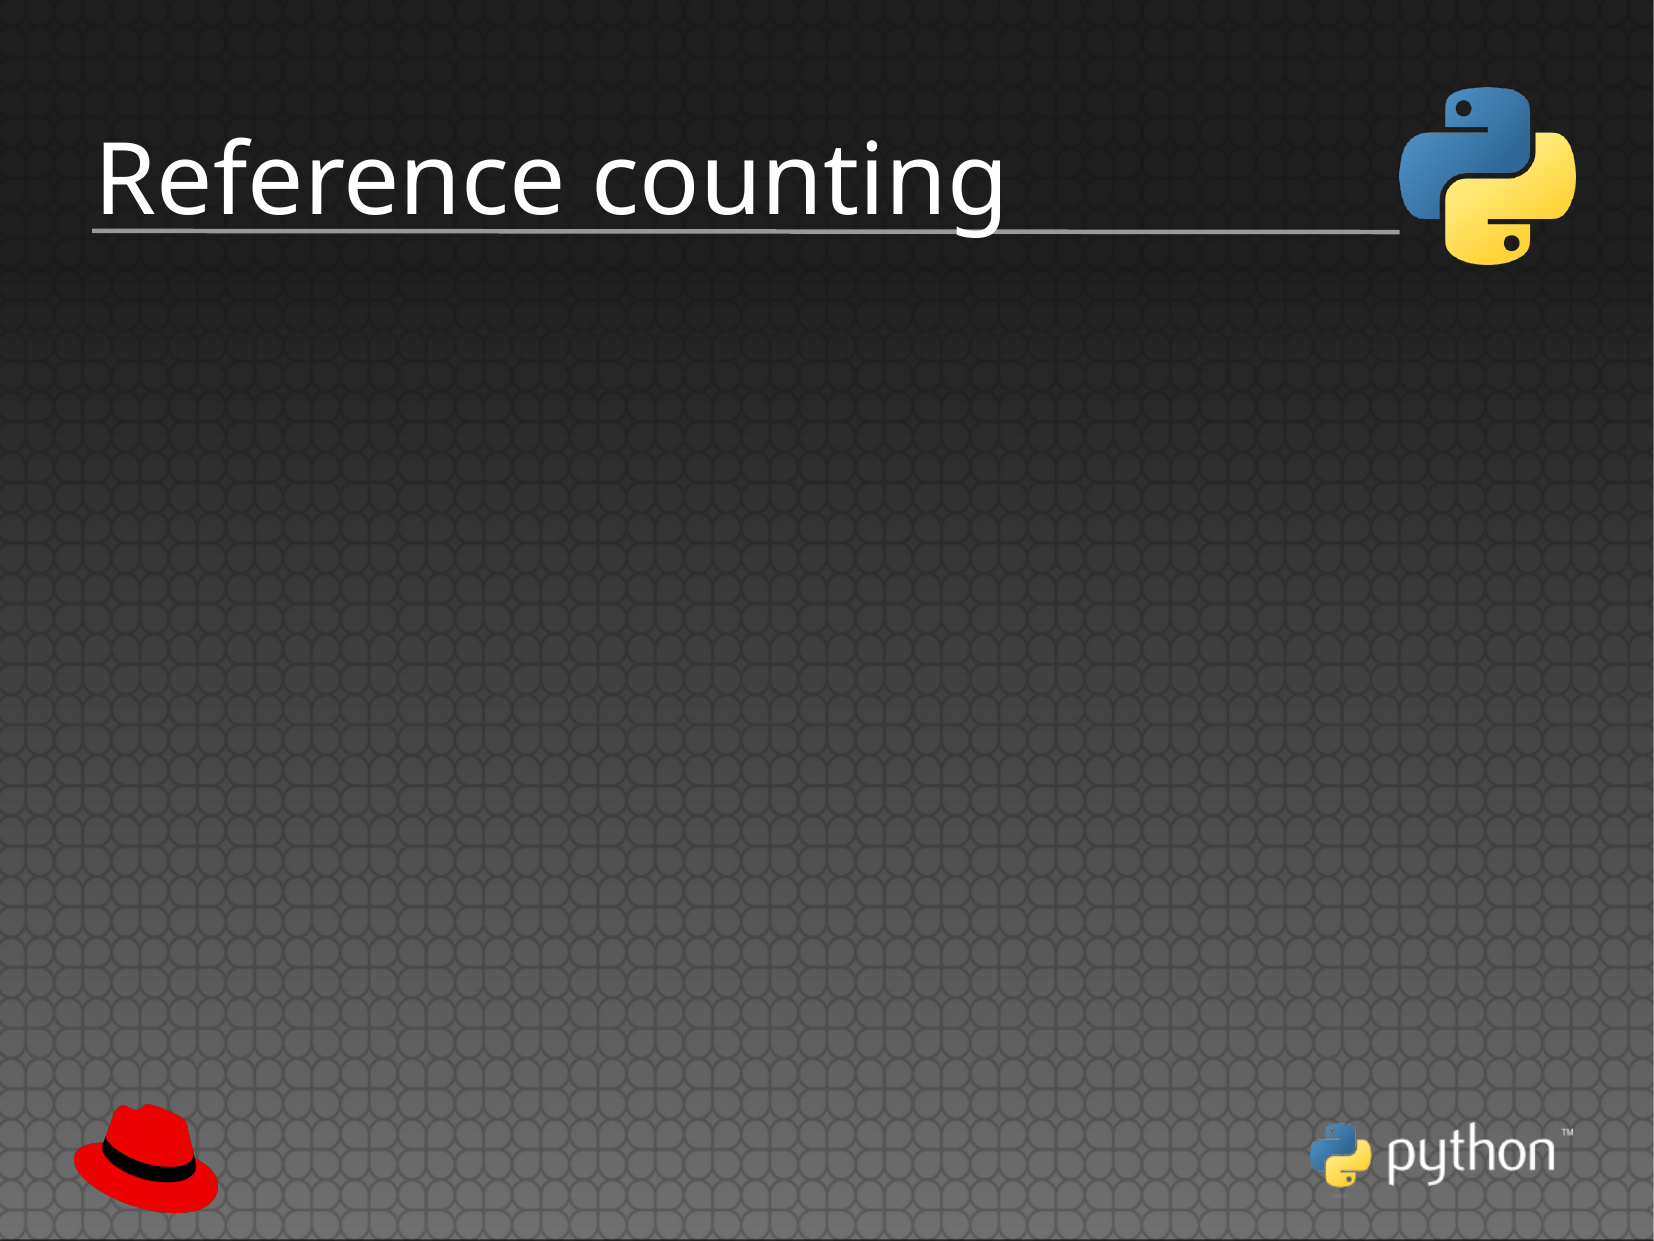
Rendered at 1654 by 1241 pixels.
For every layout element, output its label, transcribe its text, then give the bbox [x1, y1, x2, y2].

picture [0, 0, 1654, 1241]
title Reference counting [94, 100, 1426, 251]
